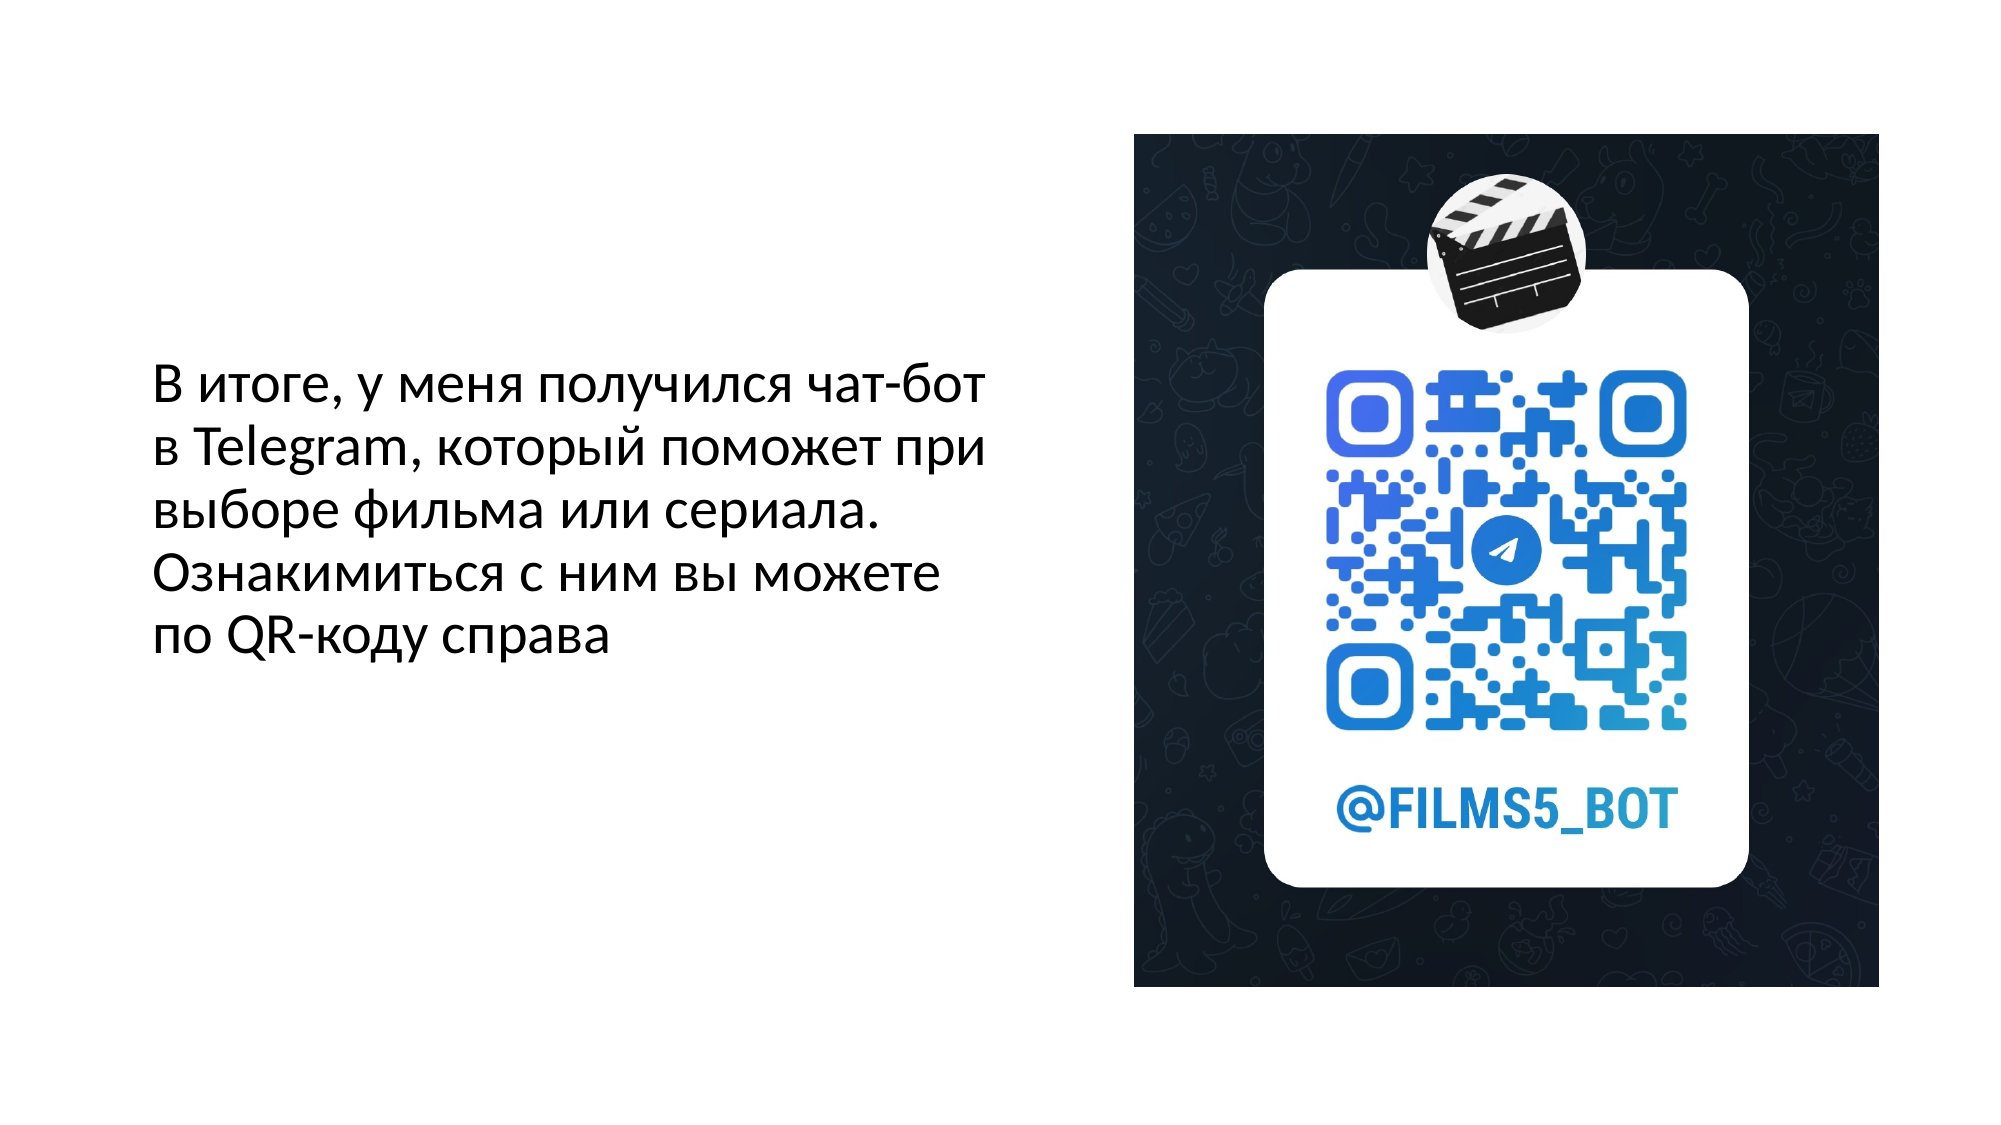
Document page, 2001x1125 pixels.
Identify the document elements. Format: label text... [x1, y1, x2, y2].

picture [1134, 134, 1879, 987]
title В итоге, у меня получился чат-бот в Telegram, который поможет при выборе фильма или сериала. Ознакимиться с ним вы можете по QR-коду справа [137, 59, 1012, 987]
